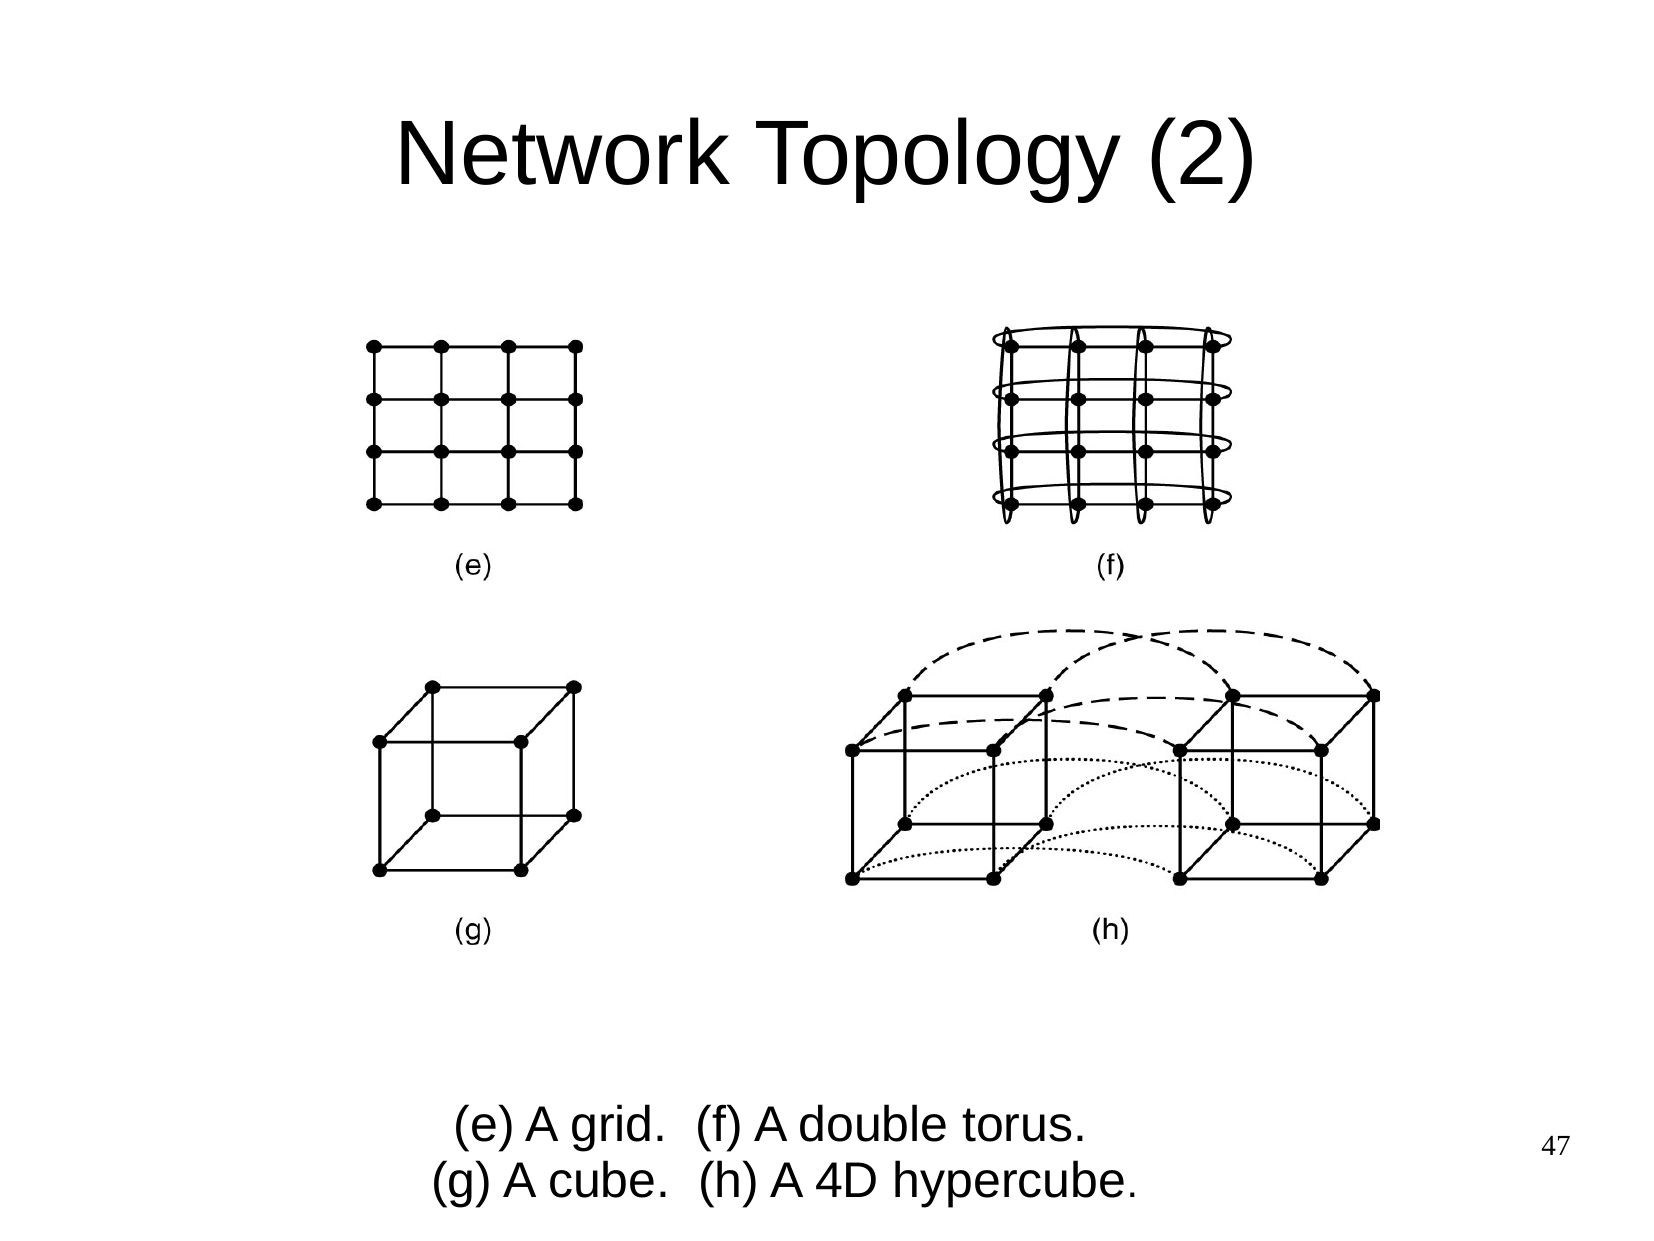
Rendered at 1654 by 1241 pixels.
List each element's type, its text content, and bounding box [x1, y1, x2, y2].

text_box (e) A grid. (f) A double torus. (g) A cube. (h) A 4D hypercube. [416, 1088, 1153, 1217]
picture [225, 260, 1381, 946]
title Network Topology (2) [82, 49, 1571, 257]
